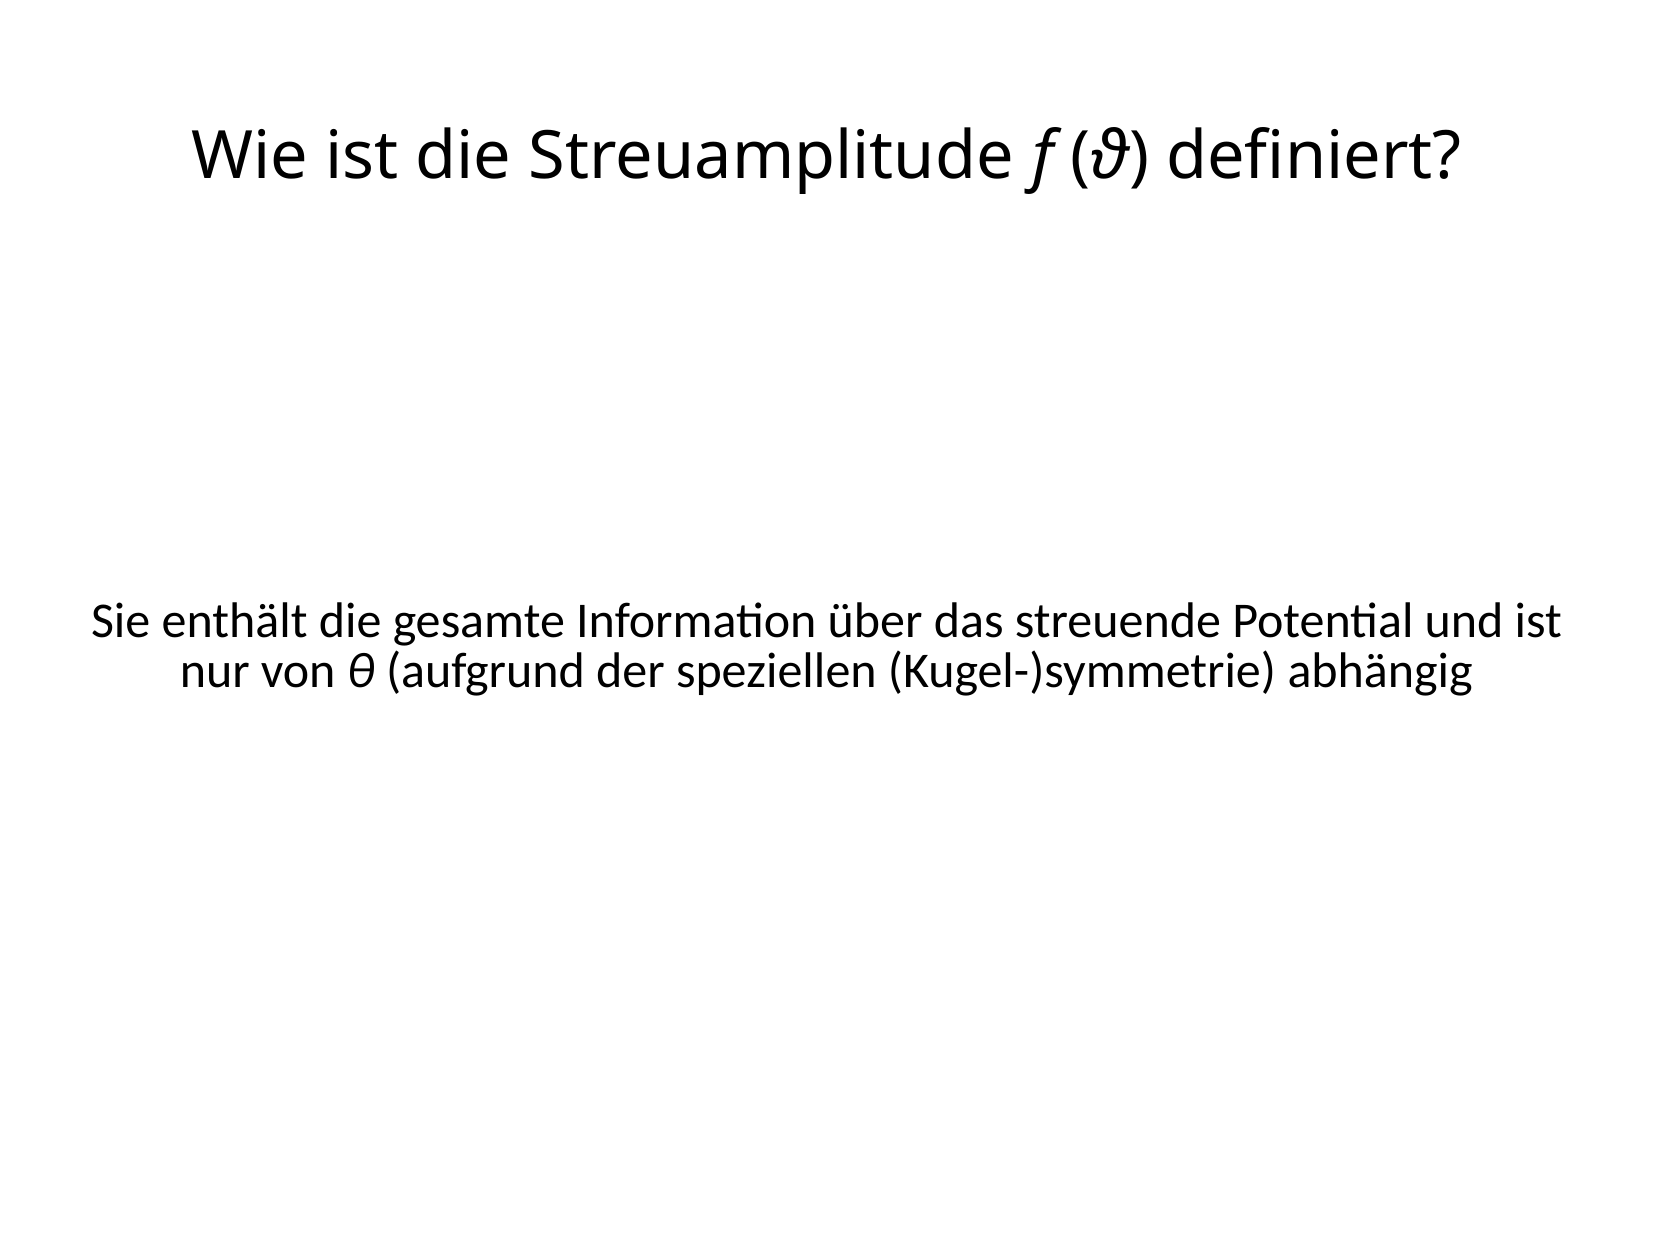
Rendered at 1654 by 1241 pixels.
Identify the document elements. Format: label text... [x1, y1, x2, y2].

title Wie ist die Streuamplitude f (ϑ) definiert? [82, 49, 1571, 257]
subtitle Sie enthält die gesamte Information über das streuende Potential und ist nur von θ (aufgrund der speziellen (Kugel-)symmetrie) abhängig [82, 290, 1571, 1010]
